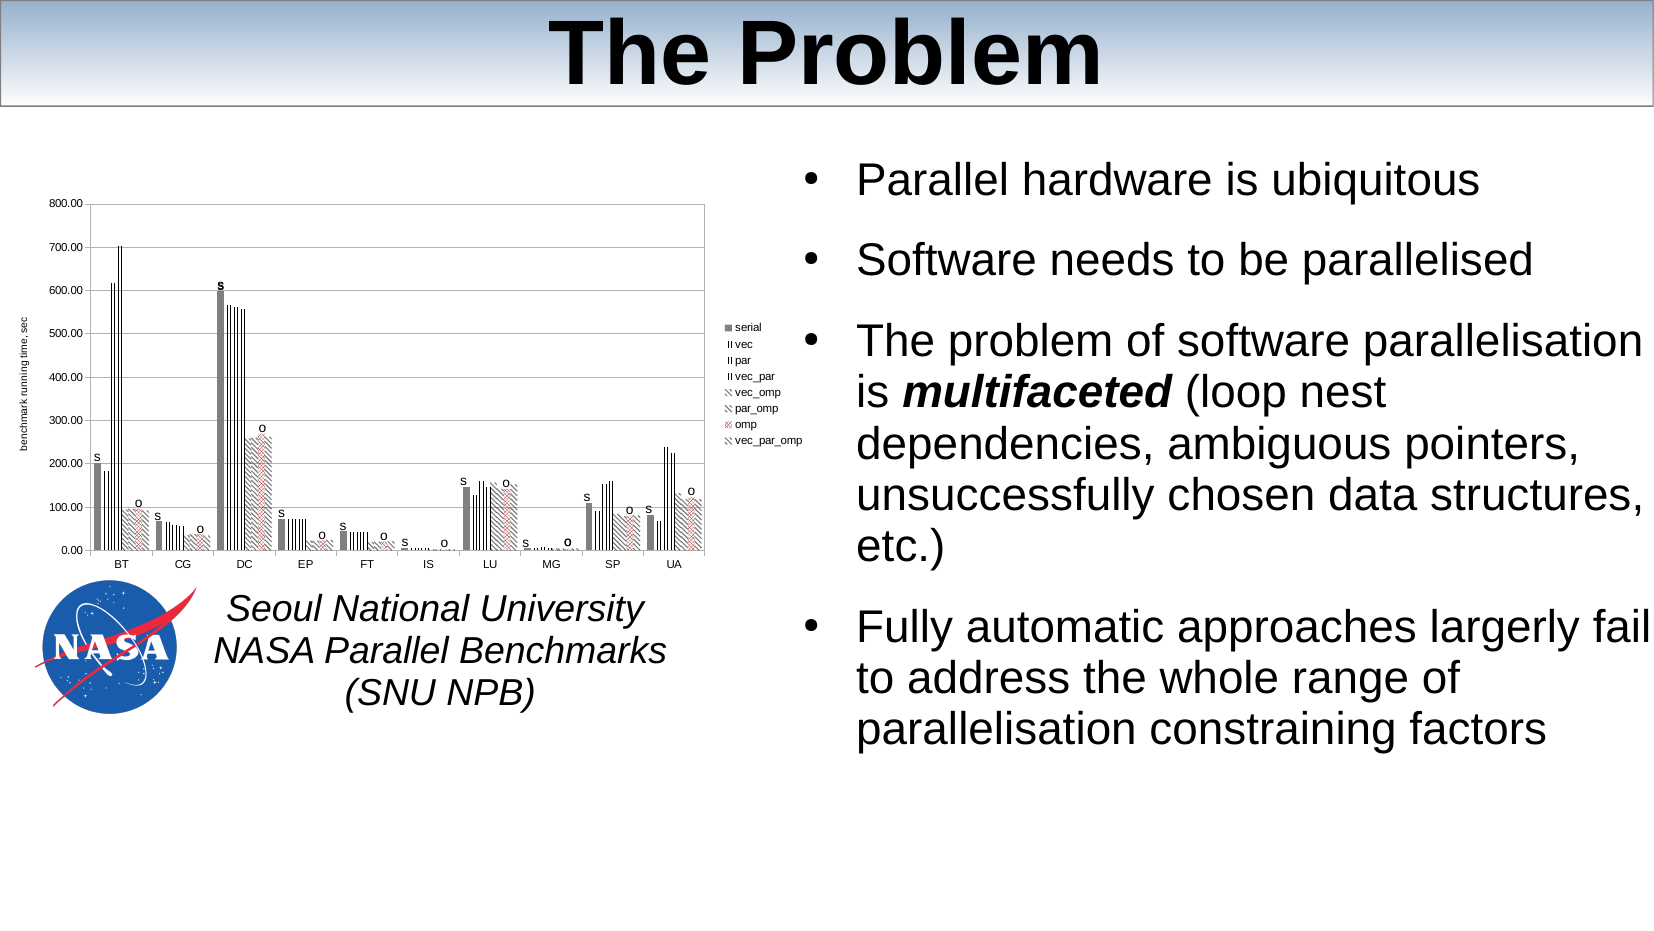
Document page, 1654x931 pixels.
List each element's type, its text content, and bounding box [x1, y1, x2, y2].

title The Problem [0, 0, 1654, 107]
list Parallel hardware is ubiquitous Software needs to be parallelised The problem of software parallelisation is multifaceted (loop nest dependencies, ambiguous pointers, unsuccessfully chosen data structures, etc.) Fully automatic approaches largerly fail to address the whole range of parallelisation constraining factors [755, 153, 1654, 827]
text_box Seoul National University NASA Parallel Benchmarks (SNU NPB) [163, 579, 718, 721]
picture [0, 188, 755, 715]
